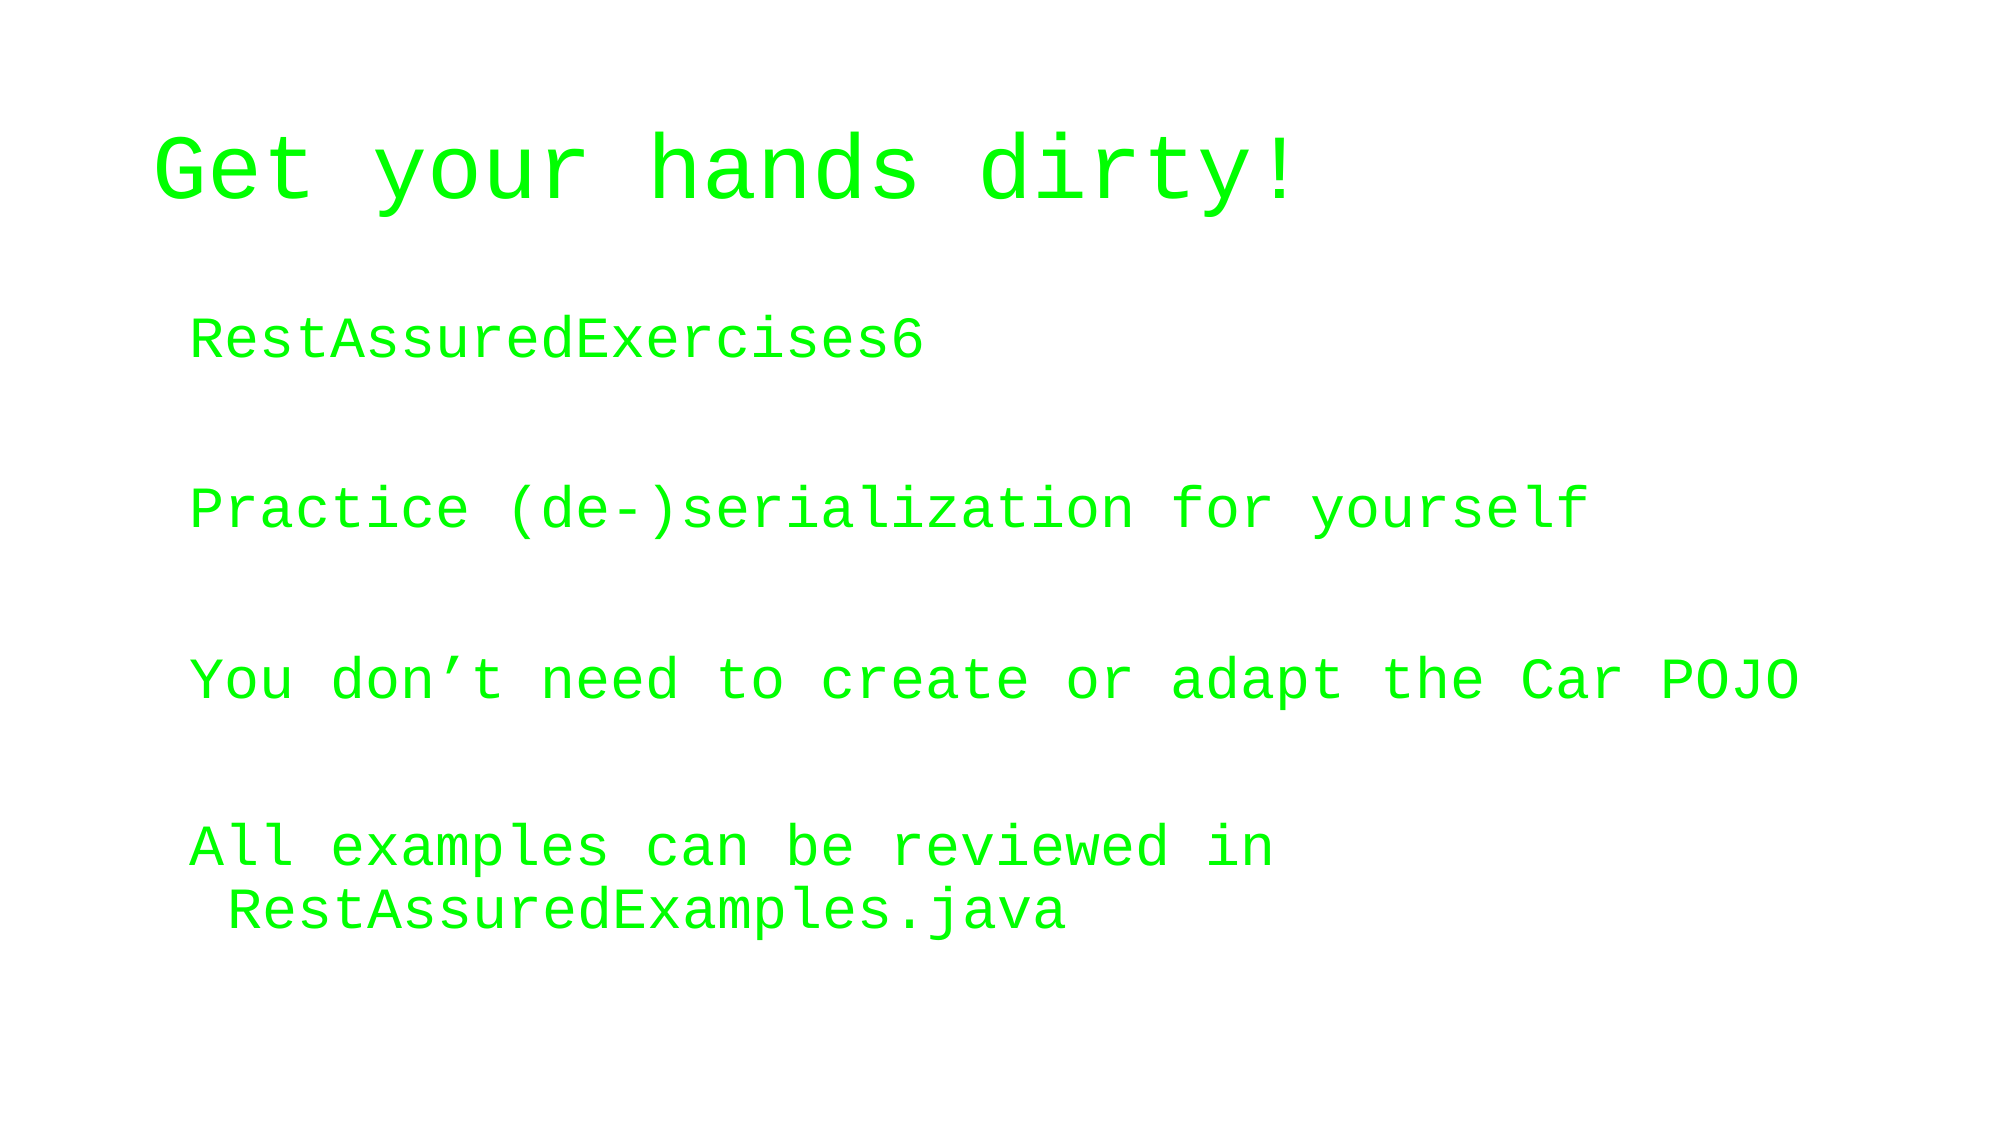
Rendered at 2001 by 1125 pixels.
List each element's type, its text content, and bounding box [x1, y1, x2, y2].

list RestAssuredExercises6 Practice (de-)serialization for yourself You don’t need to create or adapt the Car POJO All examples can be reviewed in RestAssuredExamples.java [137, 299, 1863, 1014]
title Get your hands dirty! [137, 59, 1863, 278]
